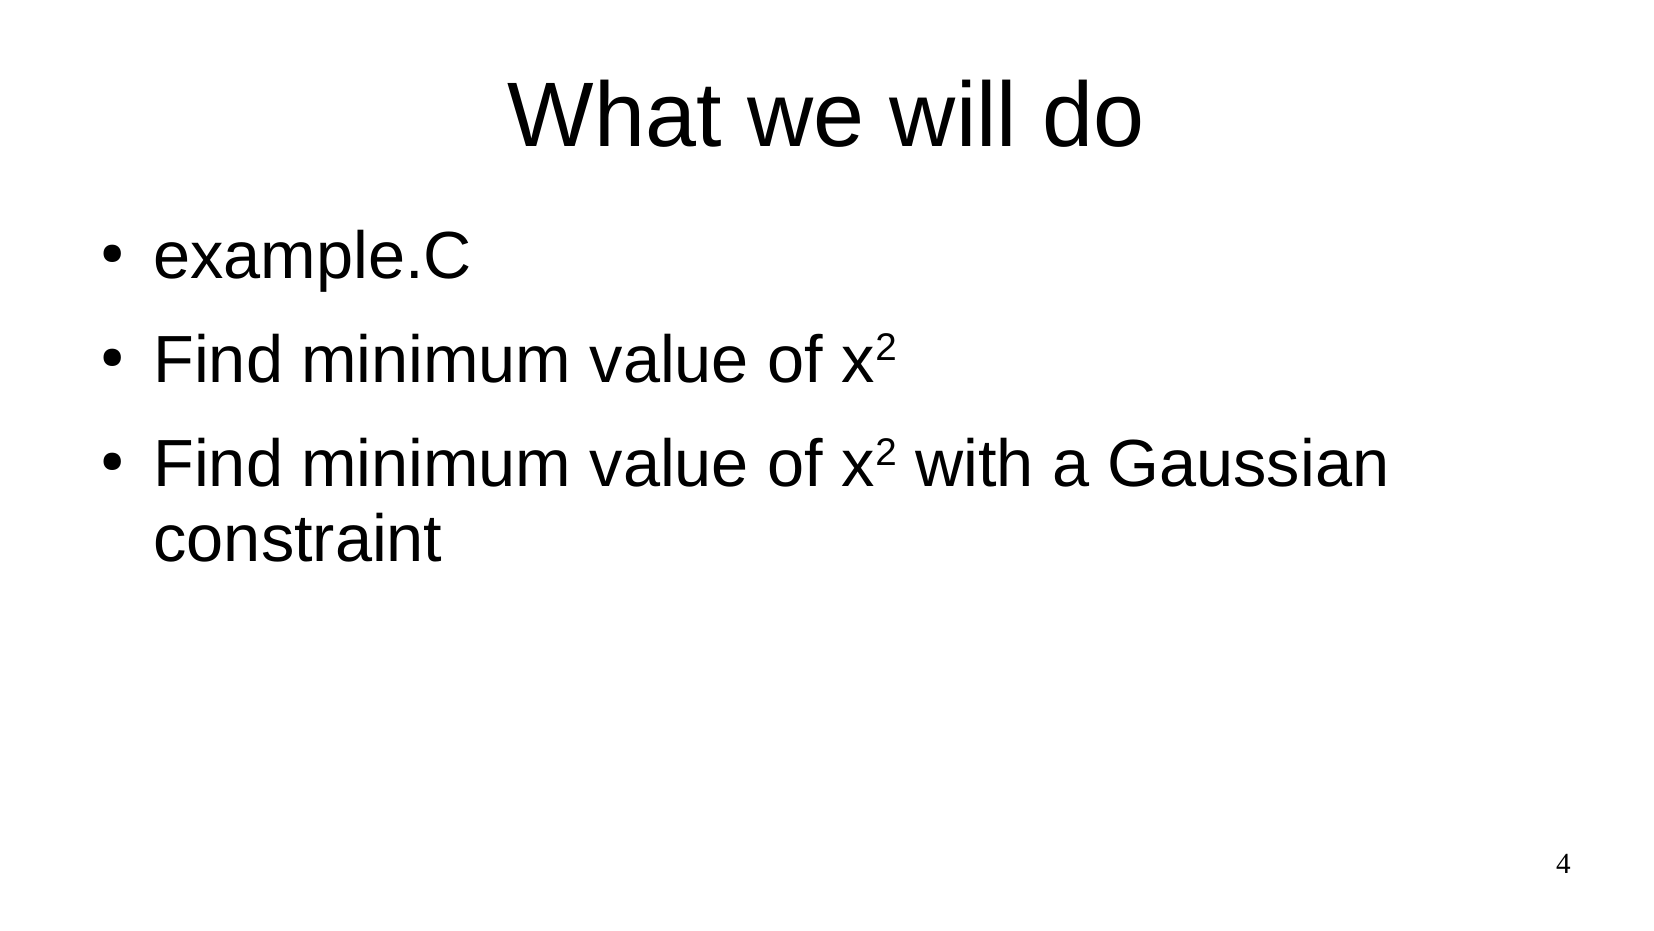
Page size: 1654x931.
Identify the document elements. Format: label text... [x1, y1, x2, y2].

list example.C Find minimum value of x2 Find minimum value of x2 with a Gaussian constraint [82, 217, 1571, 758]
title What we will do [82, 37, 1571, 193]
